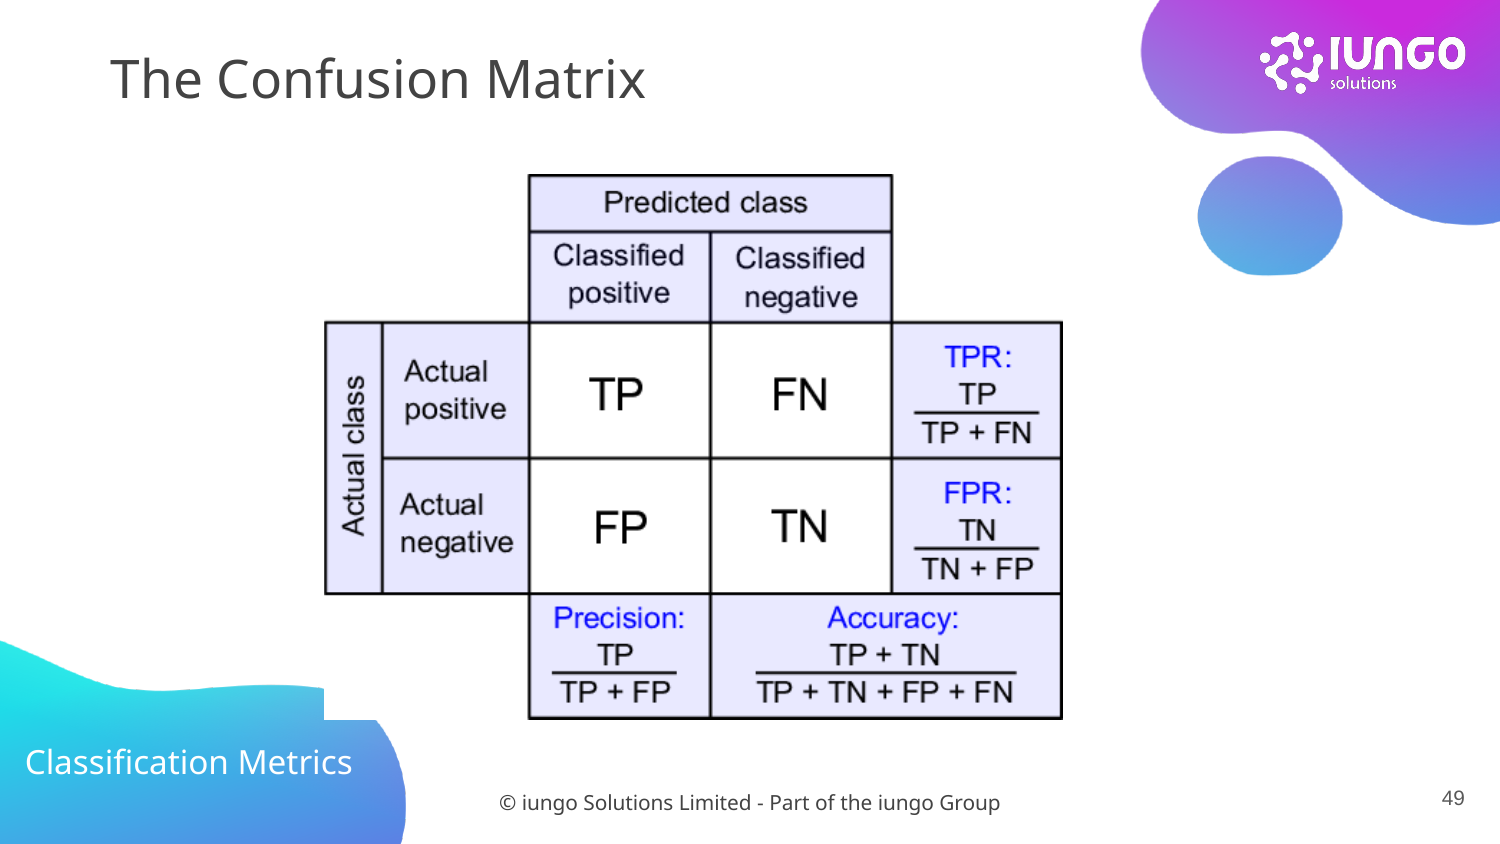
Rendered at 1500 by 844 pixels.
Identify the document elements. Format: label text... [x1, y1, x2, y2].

picture [0, 0, 1500, 844]
title The Confusion Matrix [95, 30, 924, 125]
slide_number <number> [1389, 764, 1480, 830]
subtitle Classification Metrics [9, 719, 411, 844]
